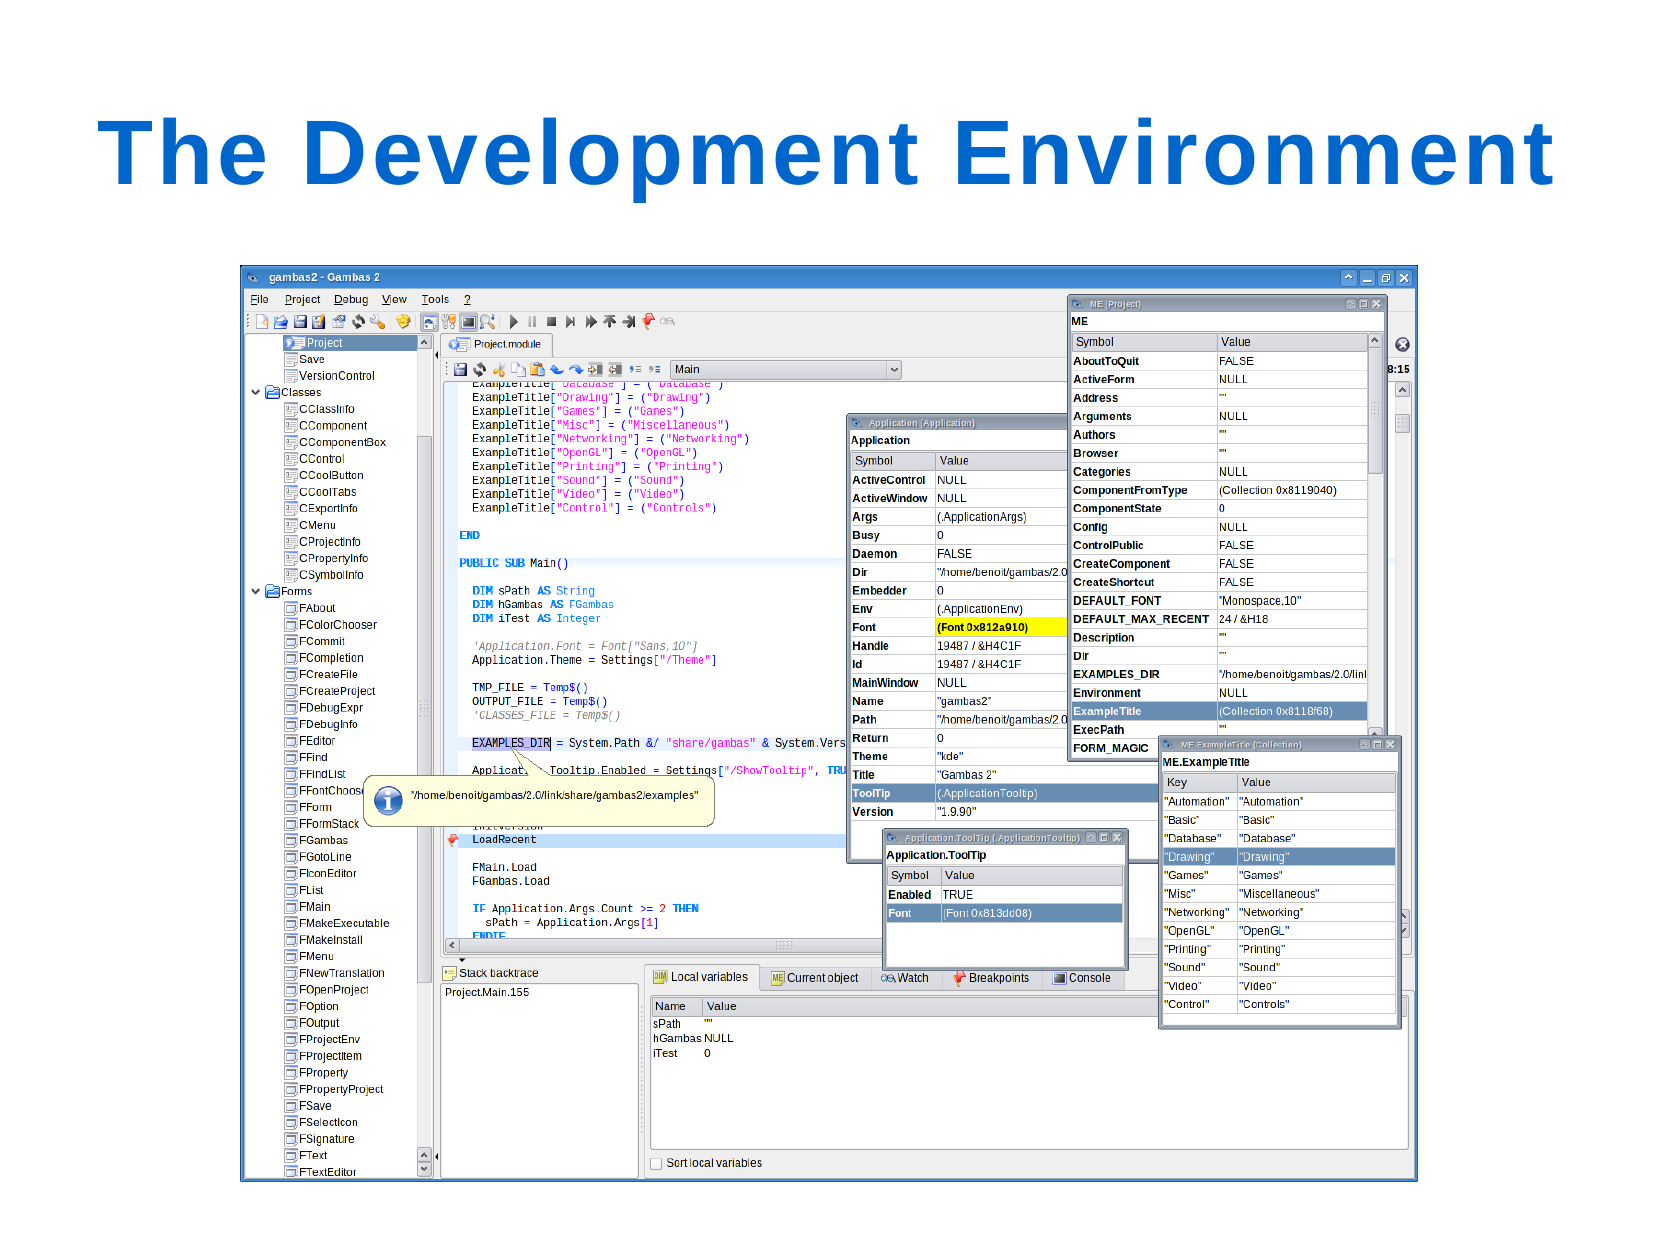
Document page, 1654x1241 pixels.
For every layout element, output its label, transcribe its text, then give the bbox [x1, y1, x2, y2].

picture [240, 265, 1418, 1182]
title The Development Environment [82, 49, 1571, 257]
